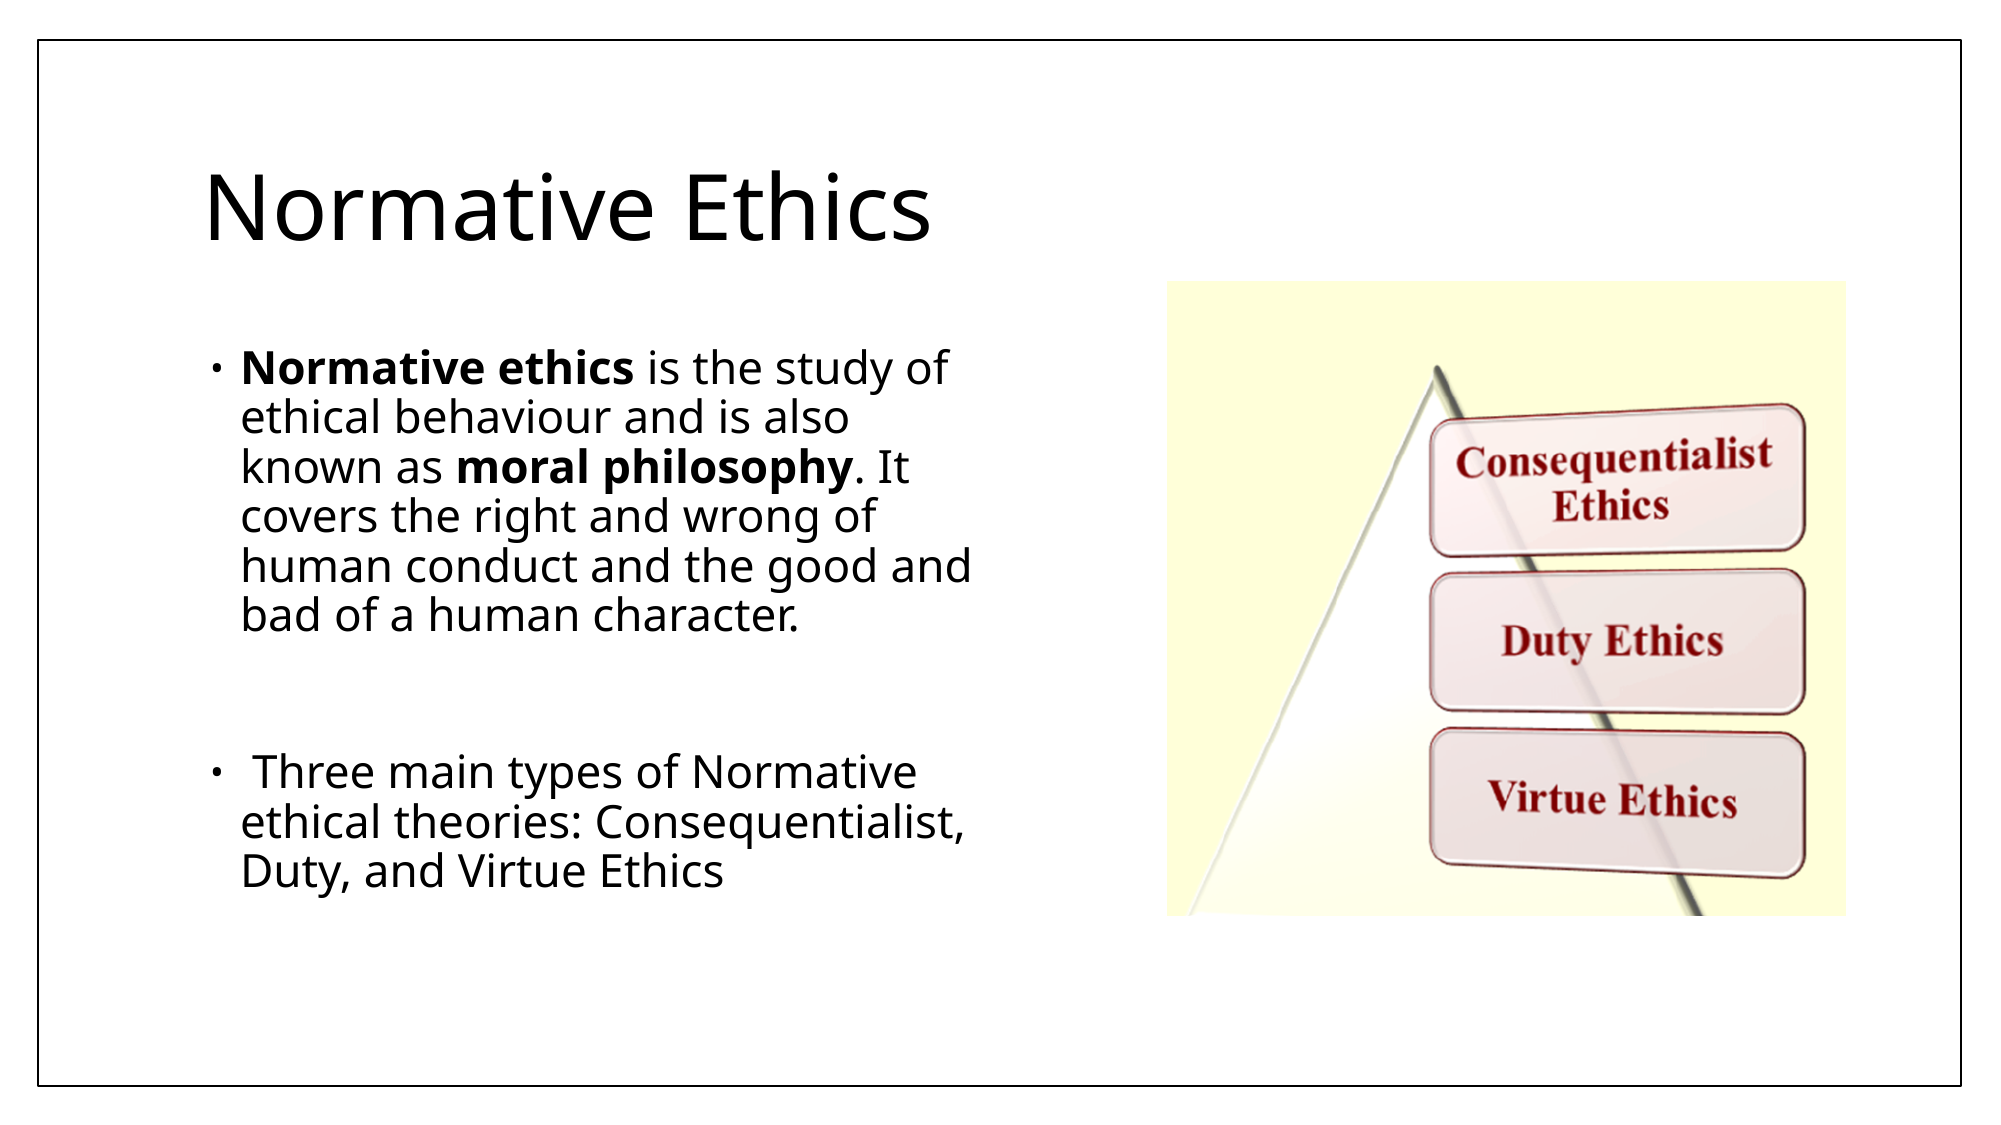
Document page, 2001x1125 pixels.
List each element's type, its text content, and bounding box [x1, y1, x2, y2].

title Normative Ethics [187, 99, 1808, 323]
list Normative ethics is the study of ethical behaviour and is also known as moral philosophy. It covers the right and wrong of human conduct and the good and bad of a human character. Three main types of Normative ethical theories: Consequentialist, Duty, and Virtue Ethics [187, 337, 1021, 908]
picture [1167, 281, 1846, 916]
